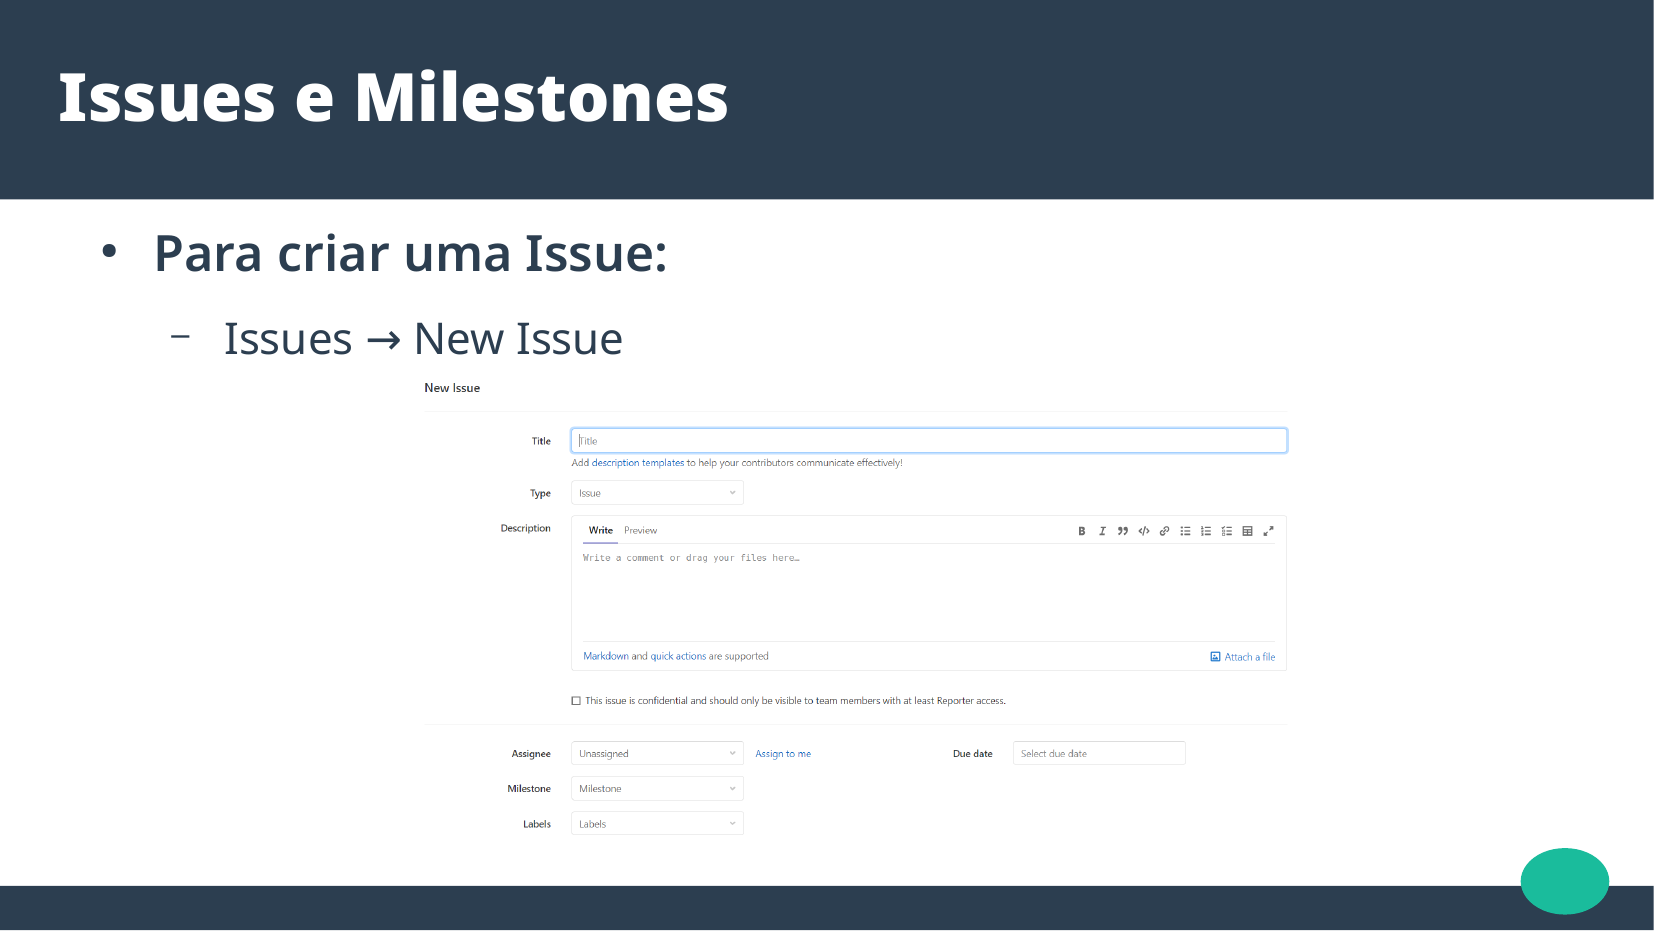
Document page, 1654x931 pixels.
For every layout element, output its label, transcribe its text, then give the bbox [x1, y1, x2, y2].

title Issues e Milestones [59, 37, 1595, 156]
picture [406, 373, 1312, 851]
list Para criar uma Issue: Issues → New Issue [82, 217, 1571, 758]
